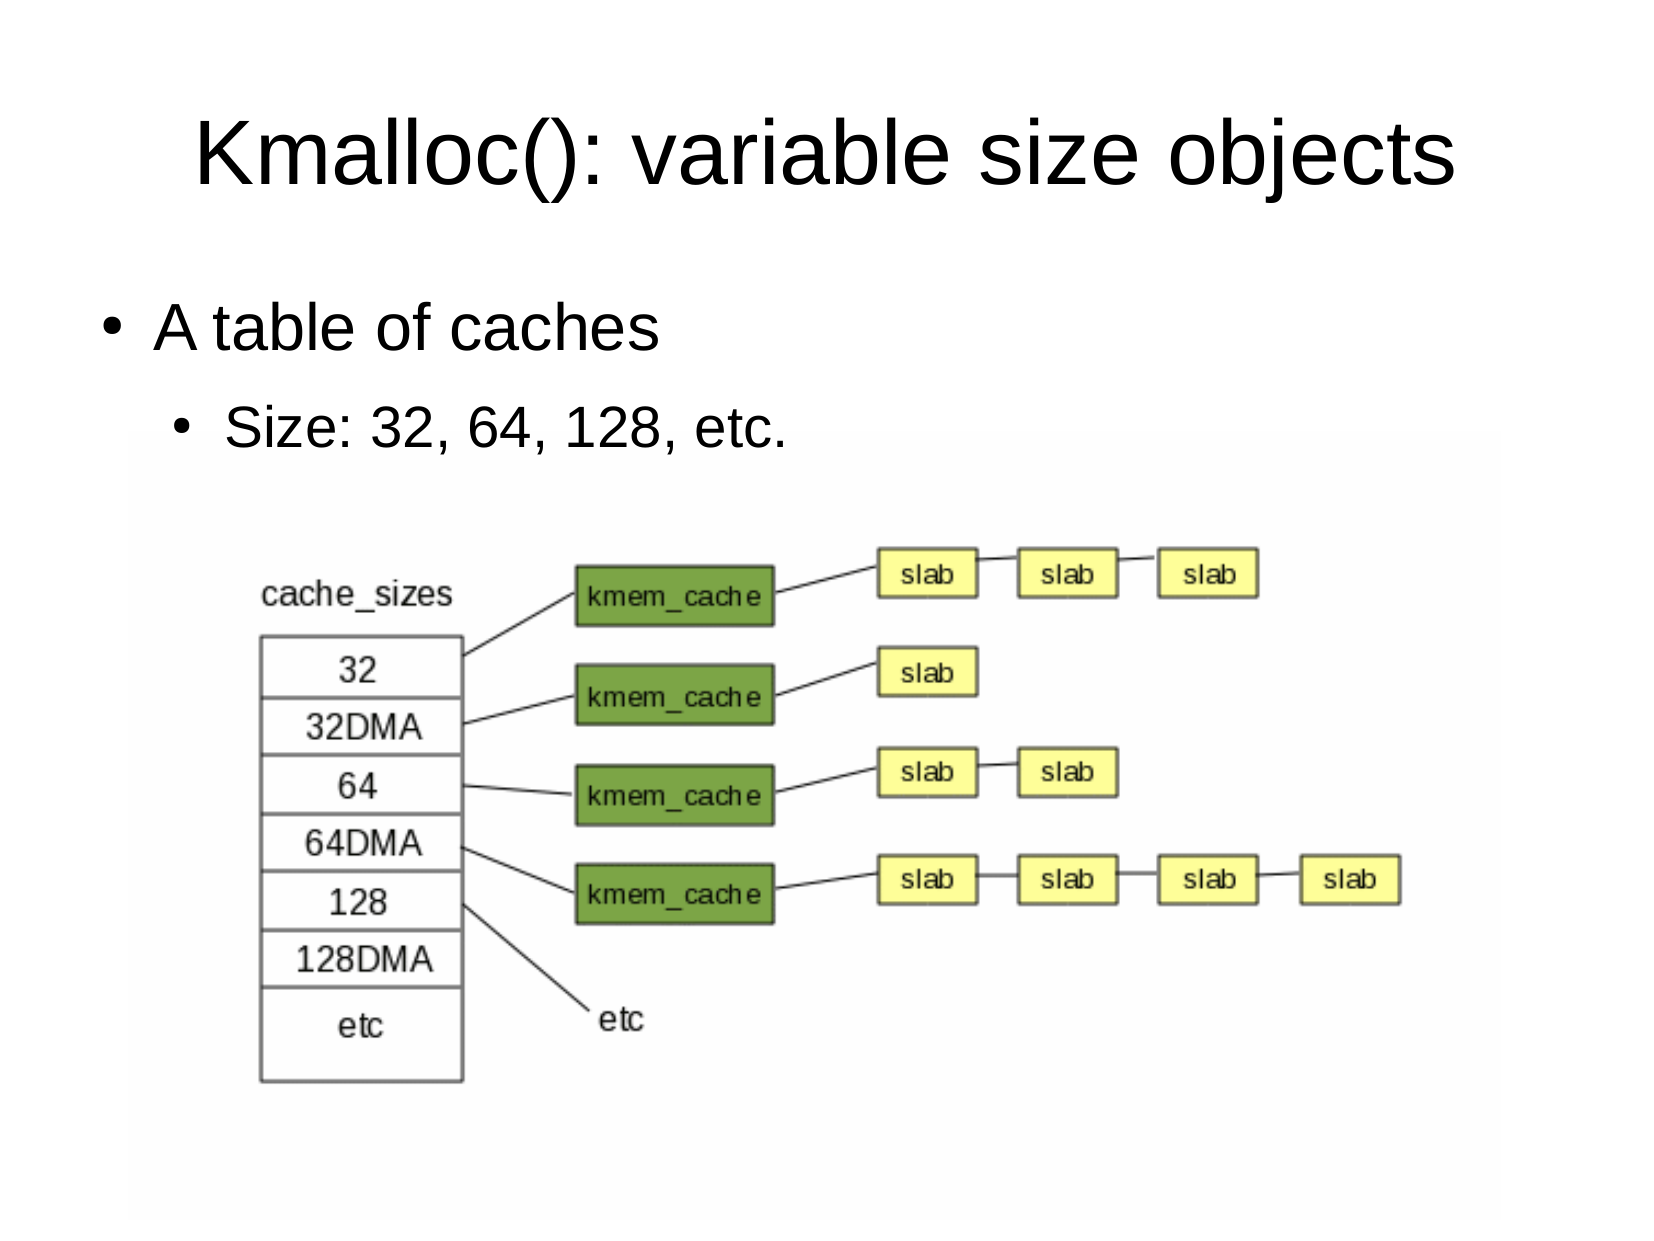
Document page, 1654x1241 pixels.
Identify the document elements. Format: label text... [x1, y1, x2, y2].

list A table of caches Size: 32, 64, 128, etc. [82, 290, 1501, 488]
picture [128, 488, 1501, 1220]
title Kmalloc(): variable size objects [82, 49, 1571, 257]
